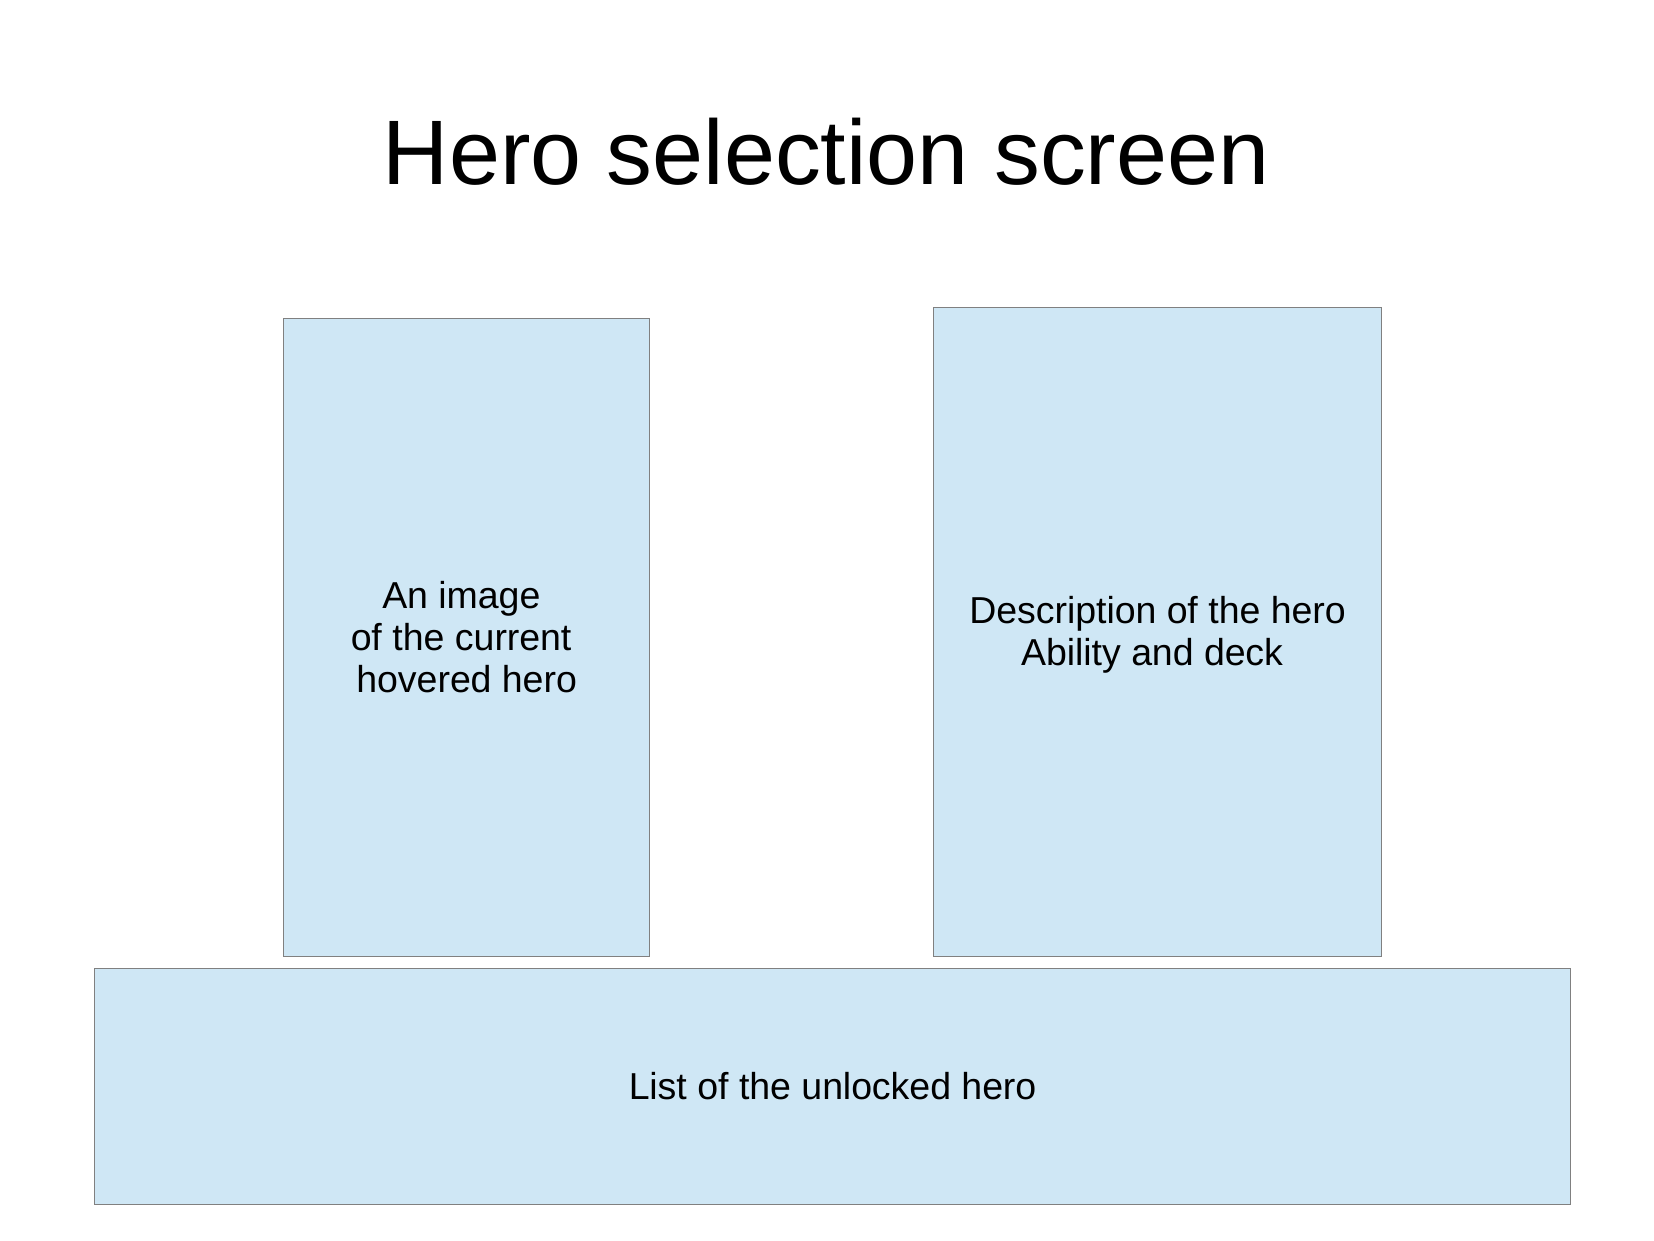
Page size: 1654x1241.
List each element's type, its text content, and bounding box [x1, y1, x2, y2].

text_box Description of the hero Ability and deck [933, 307, 1382, 957]
text_box An image of the current hovered hero [283, 318, 650, 957]
title Hero selection screen [82, 49, 1571, 257]
text_box List of the unlocked hero [94, 968, 1571, 1205]
